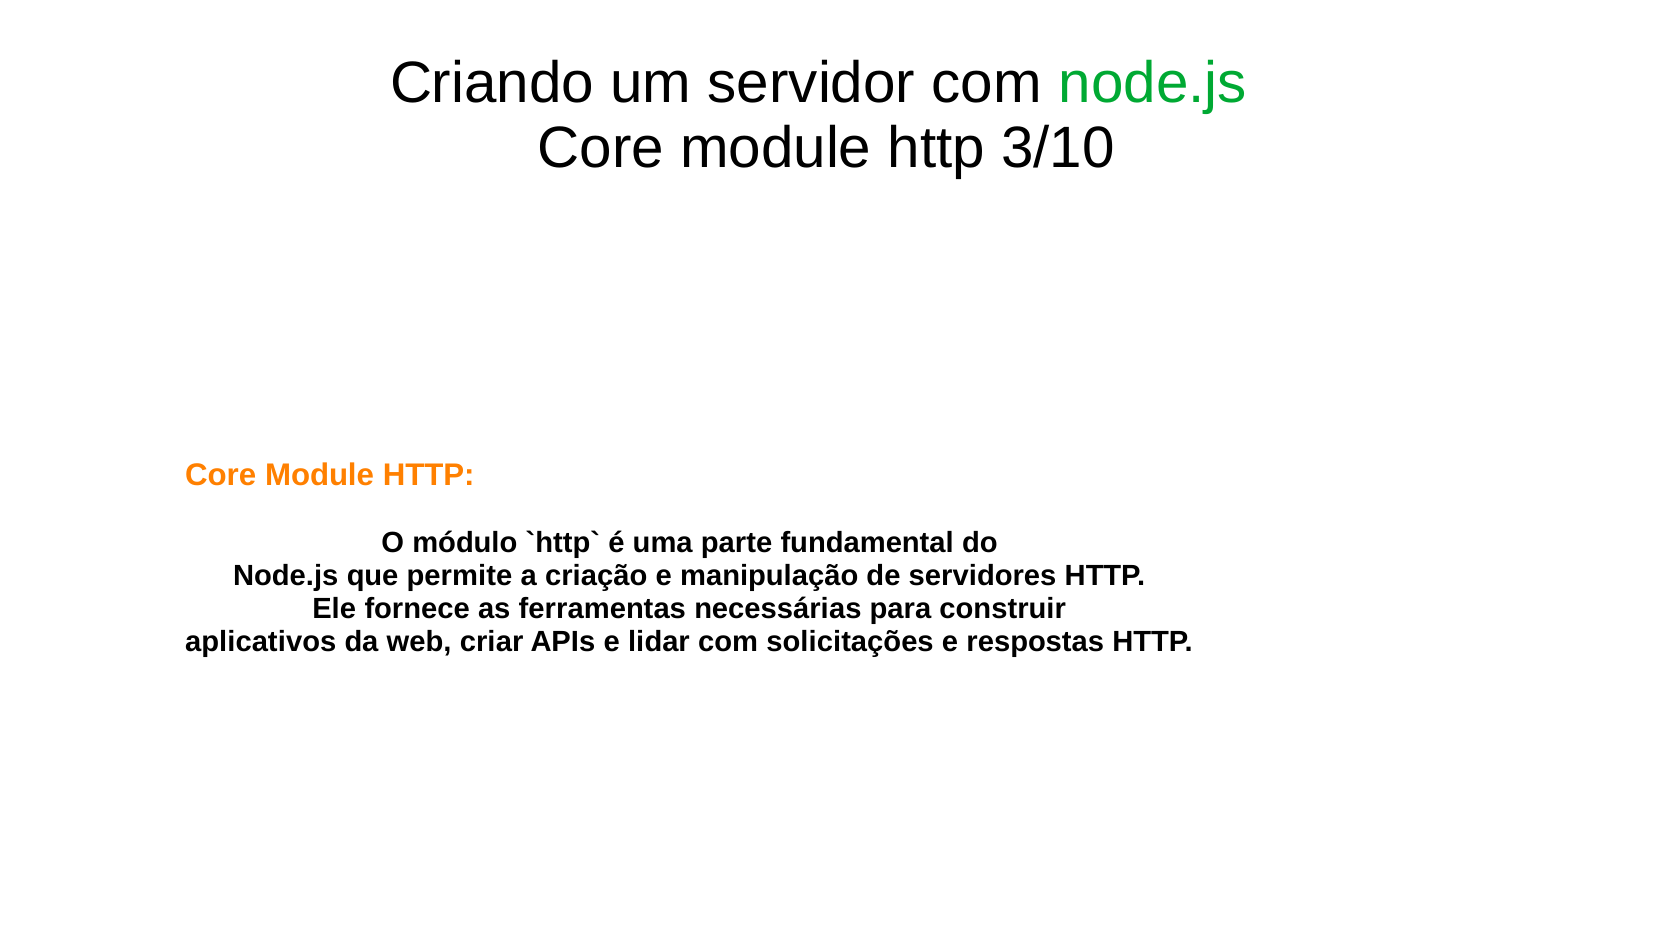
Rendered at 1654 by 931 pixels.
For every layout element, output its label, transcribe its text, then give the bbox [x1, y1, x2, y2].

text_box Core Module HTTP: O módulo `http` é uma parte fundamental do Node.js que permite a criação e manipulação de servidores HTTP. Ele fornece as ferramentas necessárias para construir aplicativos da web, criar APIs e lidar com solicitações e respostas HTTP. [265, 236, 1123, 842]
title Criando um servidor com node.js Core module http 3/10 [82, 37, 1571, 193]
